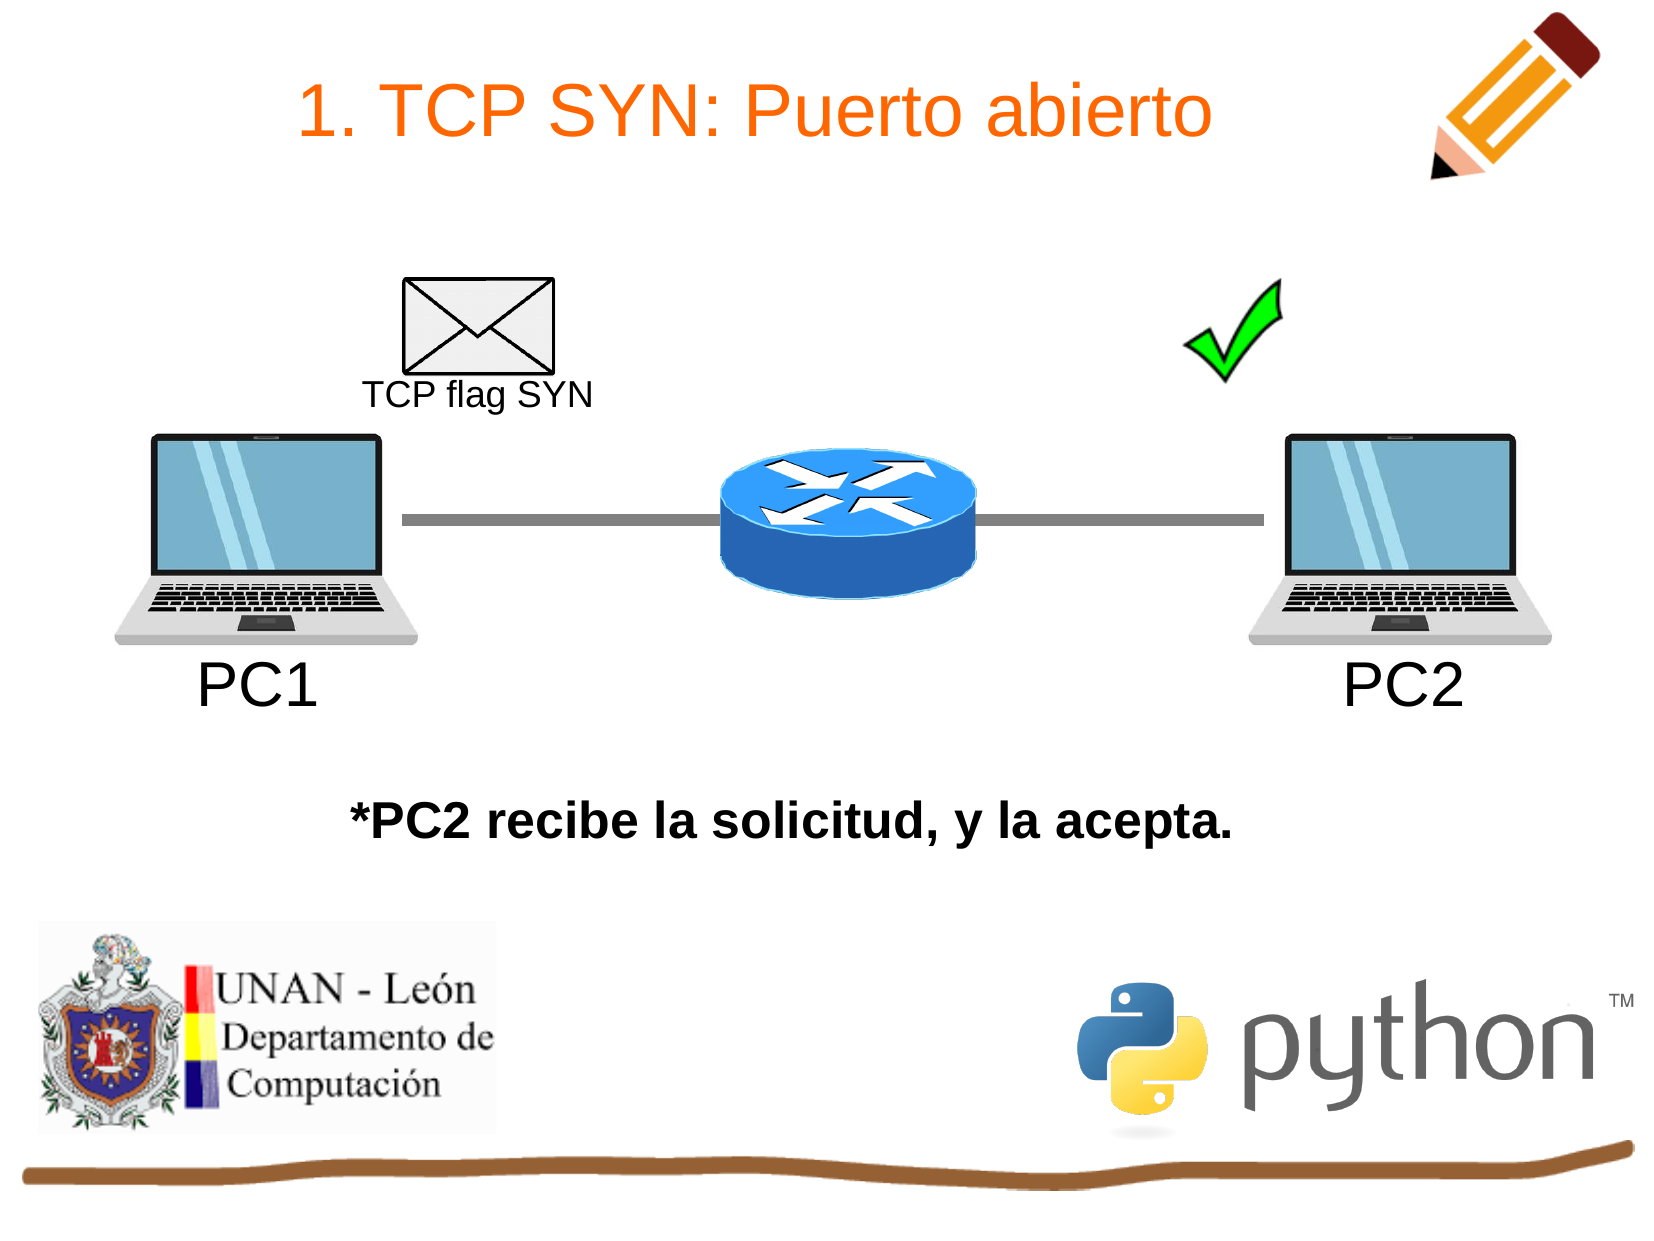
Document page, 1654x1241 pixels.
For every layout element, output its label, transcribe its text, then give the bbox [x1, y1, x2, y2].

text_box TCP flag SYN [346, 366, 650, 423]
list PC1 [129, 649, 355, 721]
list *PC2 recibe la solicitud, y la acepta. [295, 791, 1394, 851]
picture [1173, 271, 1293, 390]
picture [1240, 425, 1556, 650]
picture [106, 425, 422, 650]
picture [401, 277, 556, 366]
picture [720, 448, 978, 601]
picture [38, 921, 497, 1134]
list PC2 [1275, 649, 1501, 721]
picture [22, 970, 1647, 1191]
title 1. TCP SYN: Puerto abierto [82, 49, 1430, 172]
picture [1430, 12, 1601, 181]
